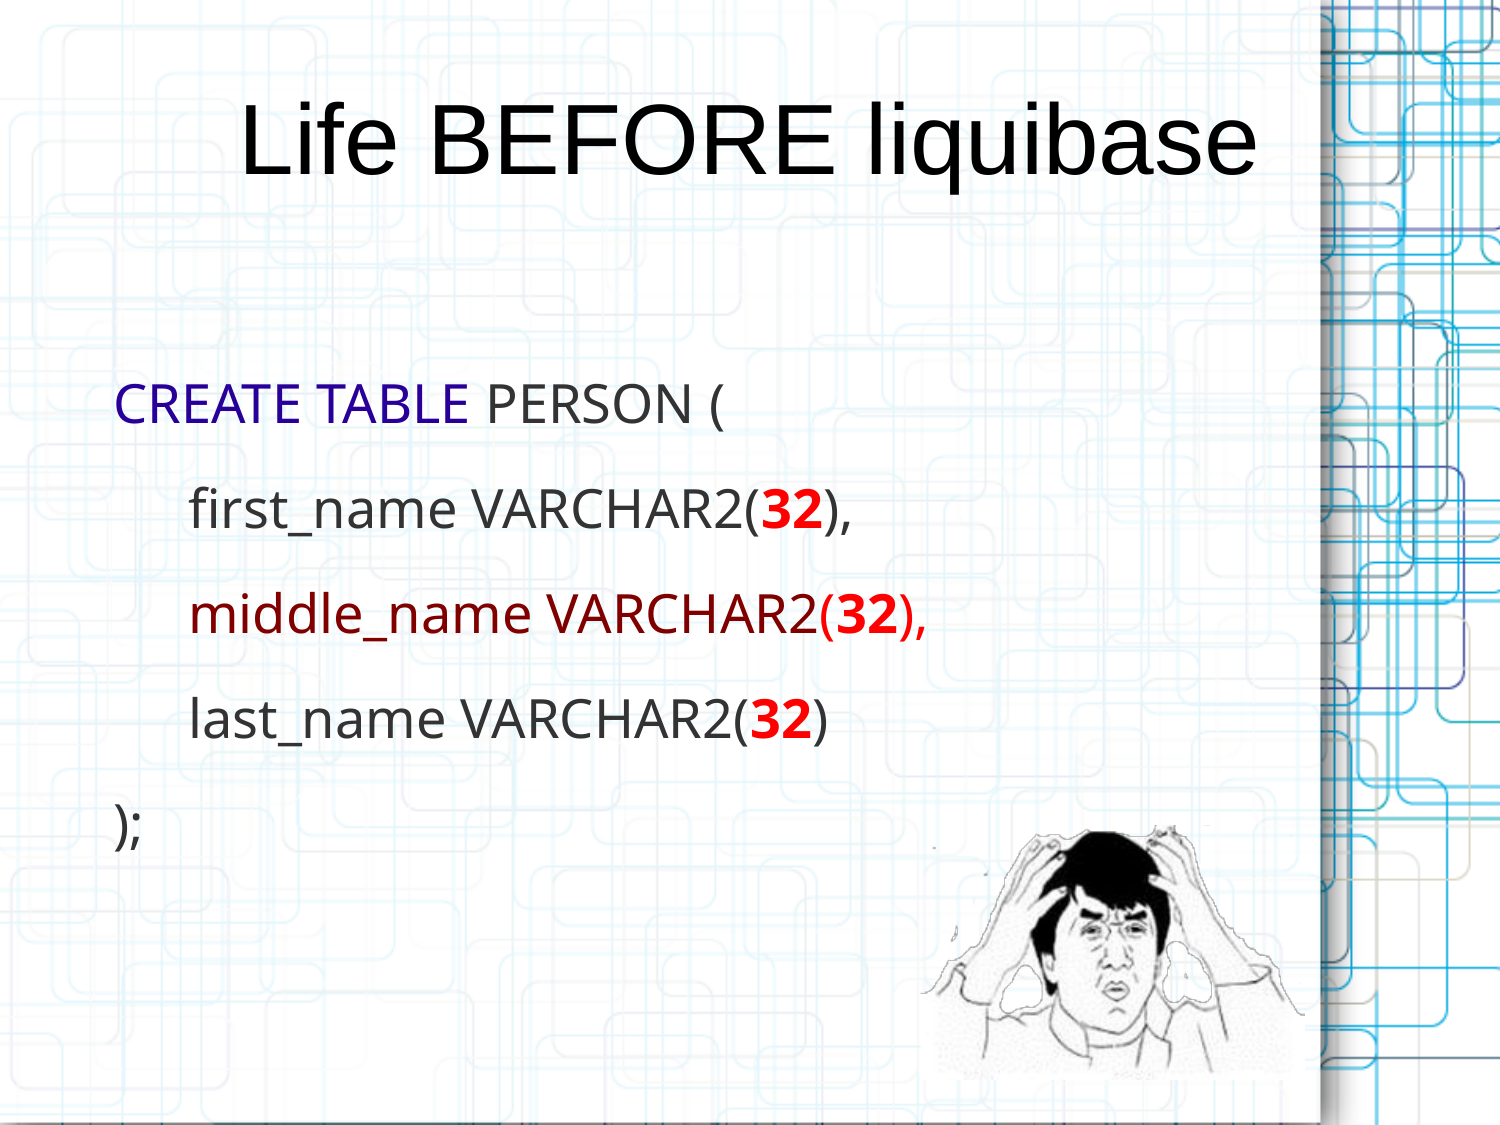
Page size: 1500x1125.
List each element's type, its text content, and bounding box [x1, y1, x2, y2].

text_box [920, 825, 1306, 1080]
title Life BEFORE liquibase [75, 54, 1426, 210]
text_box CREATE TABLE PERSON ( first_name VARCHAR2(32), middle_name VARCHAR2(32), last_name VARCHAR2(32) ); [98, 330, 1216, 1020]
picture [0, 0, 1500, 1125]
